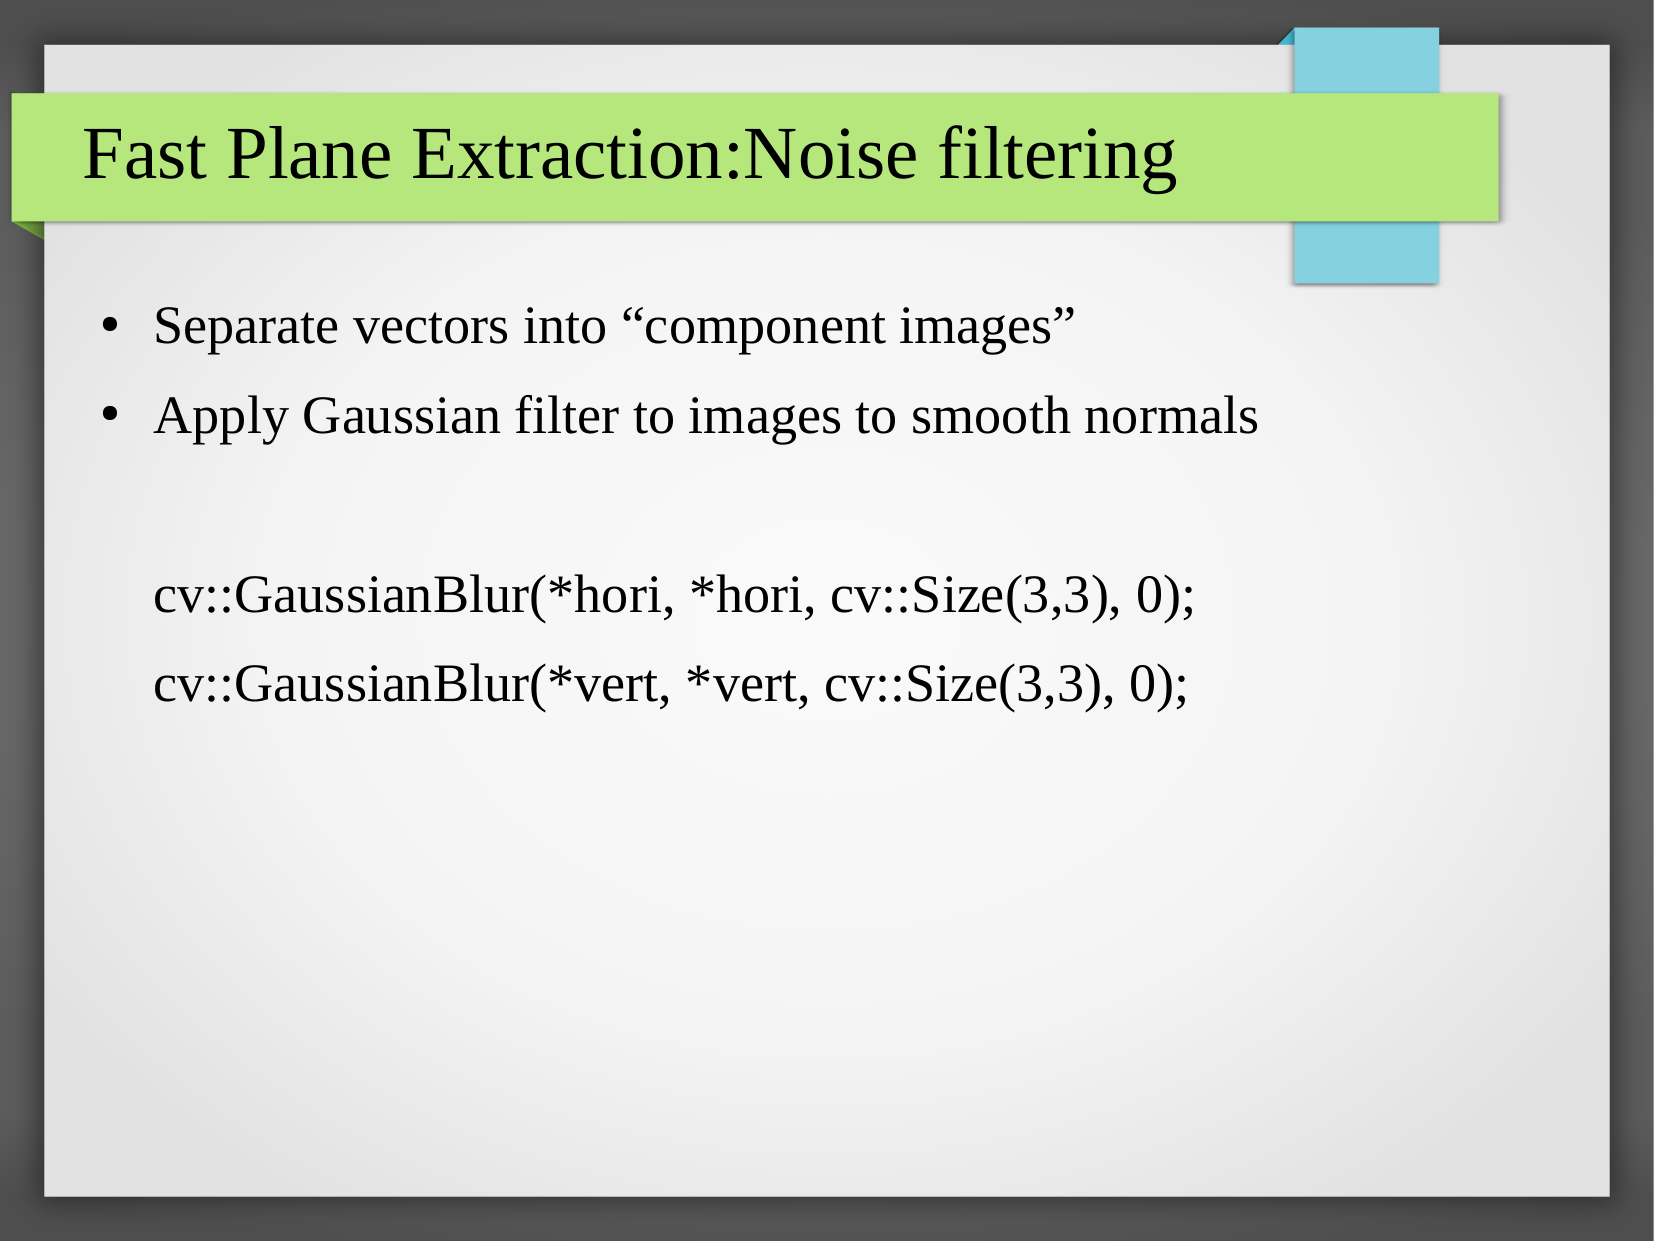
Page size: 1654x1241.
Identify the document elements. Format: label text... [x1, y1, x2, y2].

picture [0, 0, 1654, 1241]
title Fast Plane Extraction:Noise filtering [82, 94, 1264, 213]
list Separate vectors into “component images” Apply Gaussian filter to images to smooth normals cv::GaussianBlur(*hori, *hori, cv::Size(3,3), 0); cv::GaussianBlur(*vert, *vert, cv::Size(3,3), 0); [82, 295, 1571, 1015]
